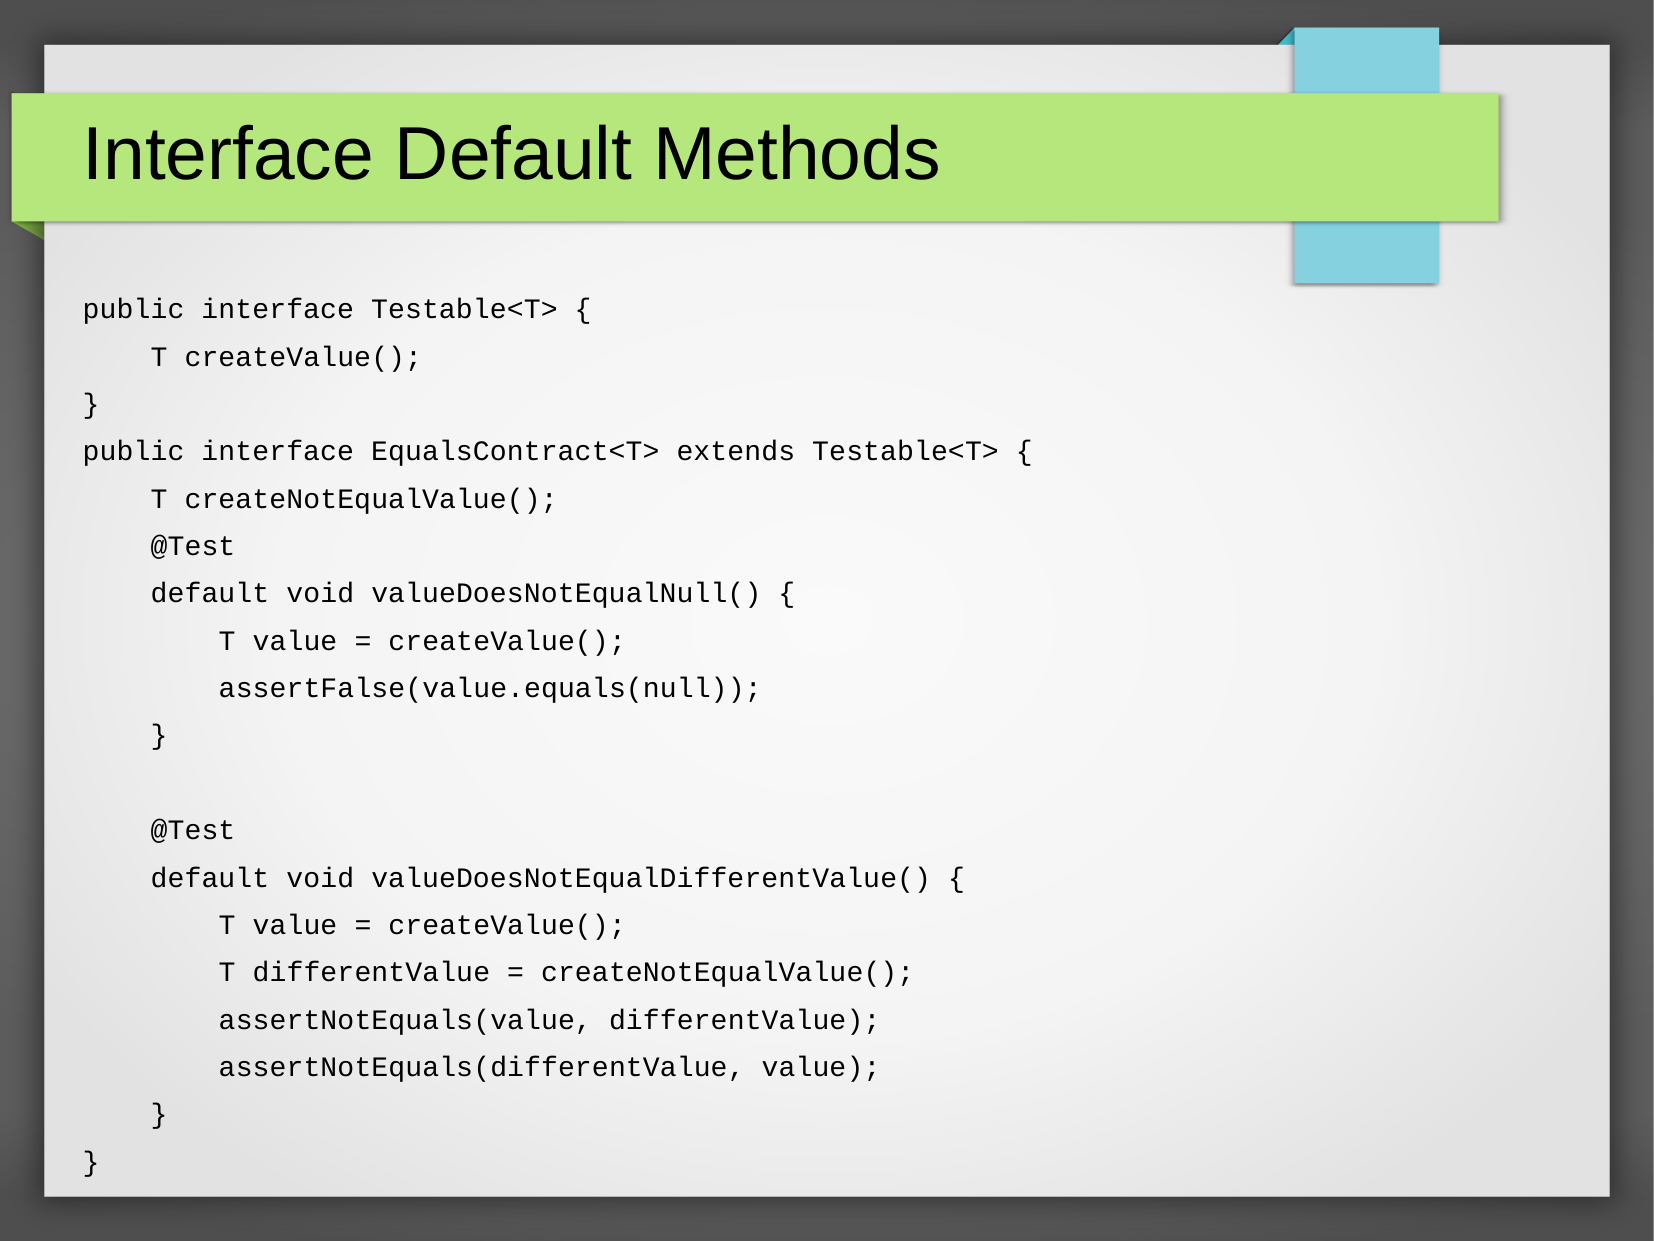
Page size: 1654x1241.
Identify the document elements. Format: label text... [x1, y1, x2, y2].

title Interface Default Methods [82, 94, 1264, 213]
list public interface Testable<T> { T createValue(); } public interface EqualsContract<T> extends Testable<T> { T createNotEqualValue(); @Test default void valueDoesNotEqualNull() { T value = createValue(); assertFalse(value.equals(null)); } @Test default void valueDoesNotEqualDifferentValue() { T value = createValue(); T differentValue = createNotEqualValue(); assertNotEquals(value, differentValue); assertNotEquals(differentValue, value); } } [82, 295, 1571, 1193]
picture [0, 0, 1654, 1241]
